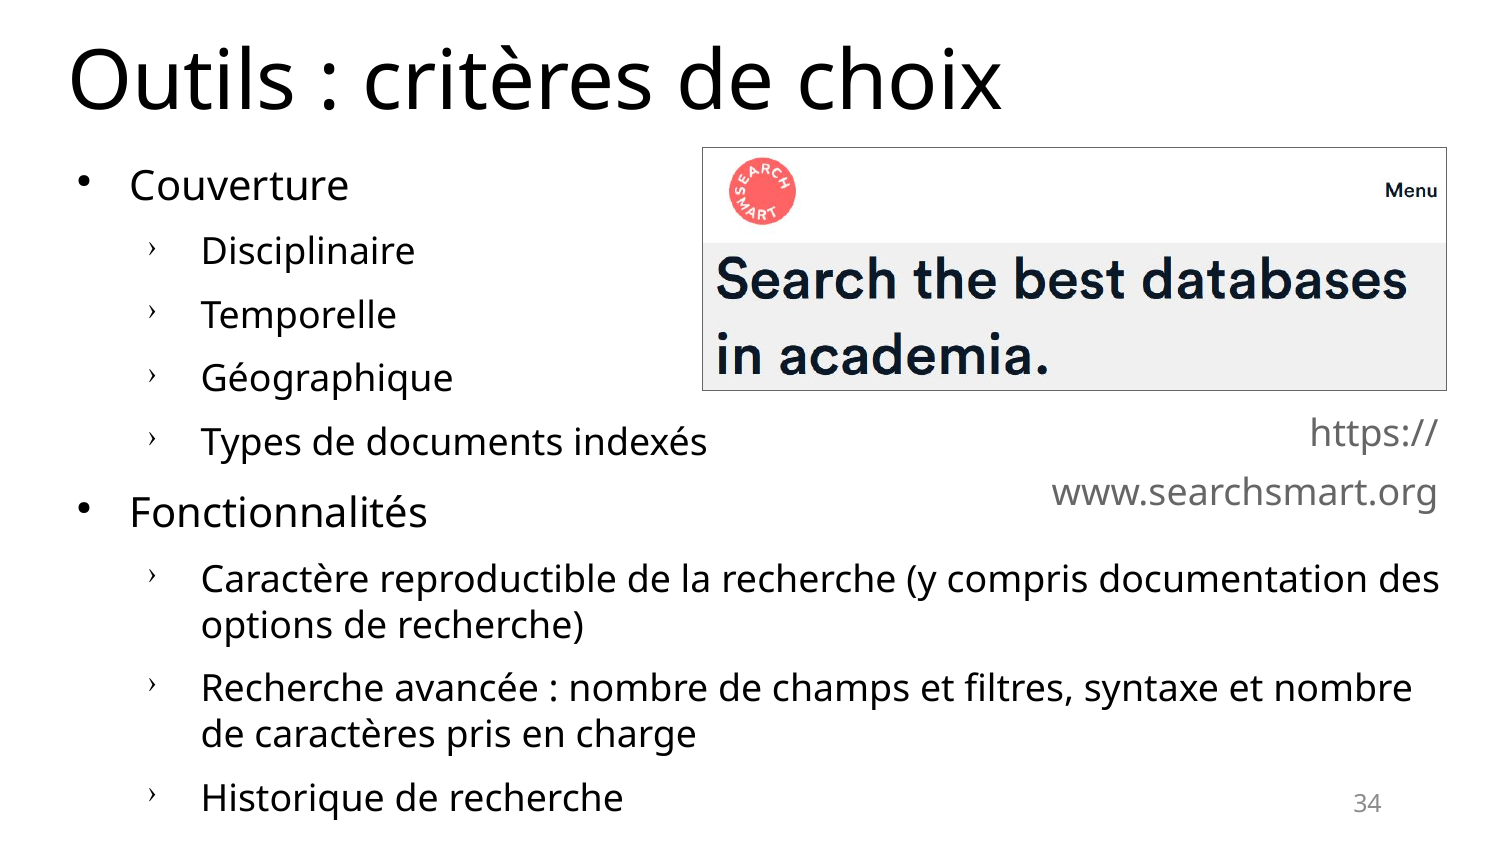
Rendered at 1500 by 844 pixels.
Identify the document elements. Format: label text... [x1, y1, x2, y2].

text_box https://www.searchsmart.org [950, 391, 1454, 473]
title Outils : critères de choix [52, 1, 1347, 165]
list Couverture Disciplinaire Temporelle Géographique Types de documents indexés Fonctionnalités Caractère reproductible de la recherche (y compris documentation des options de recherche) Recherche avancée : nombre de champs et filtres, syntaxe et nombre de caractères pris en charge Historique de recherche Export (cf. diapo suiv) Recherche de citations [58, 159, 1447, 844]
picture [702, 147, 1447, 391]
